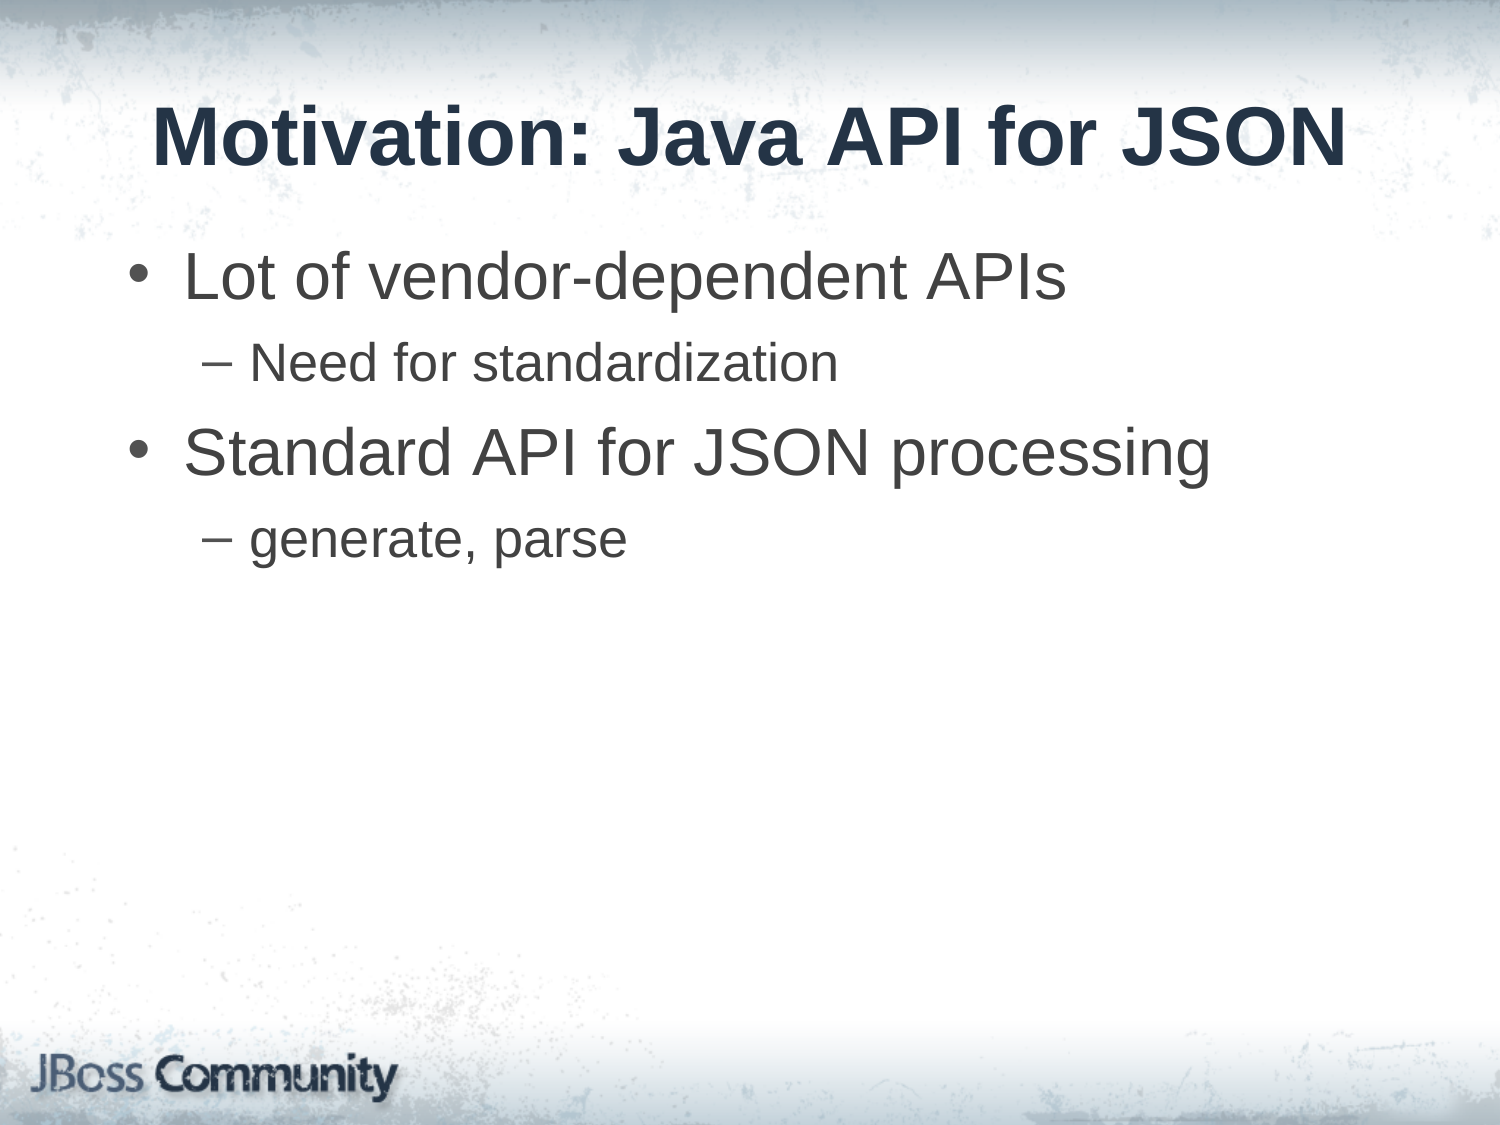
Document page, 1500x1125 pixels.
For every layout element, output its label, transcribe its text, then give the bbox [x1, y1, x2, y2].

picture [0, 0, 1500, 1125]
title Motivation: Java API for JSON [112, 38, 1388, 224]
list Lot of vendor-dependent APIs Need for standardization Standard API for JSON processing generate, parse [112, 224, 1388, 1023]
